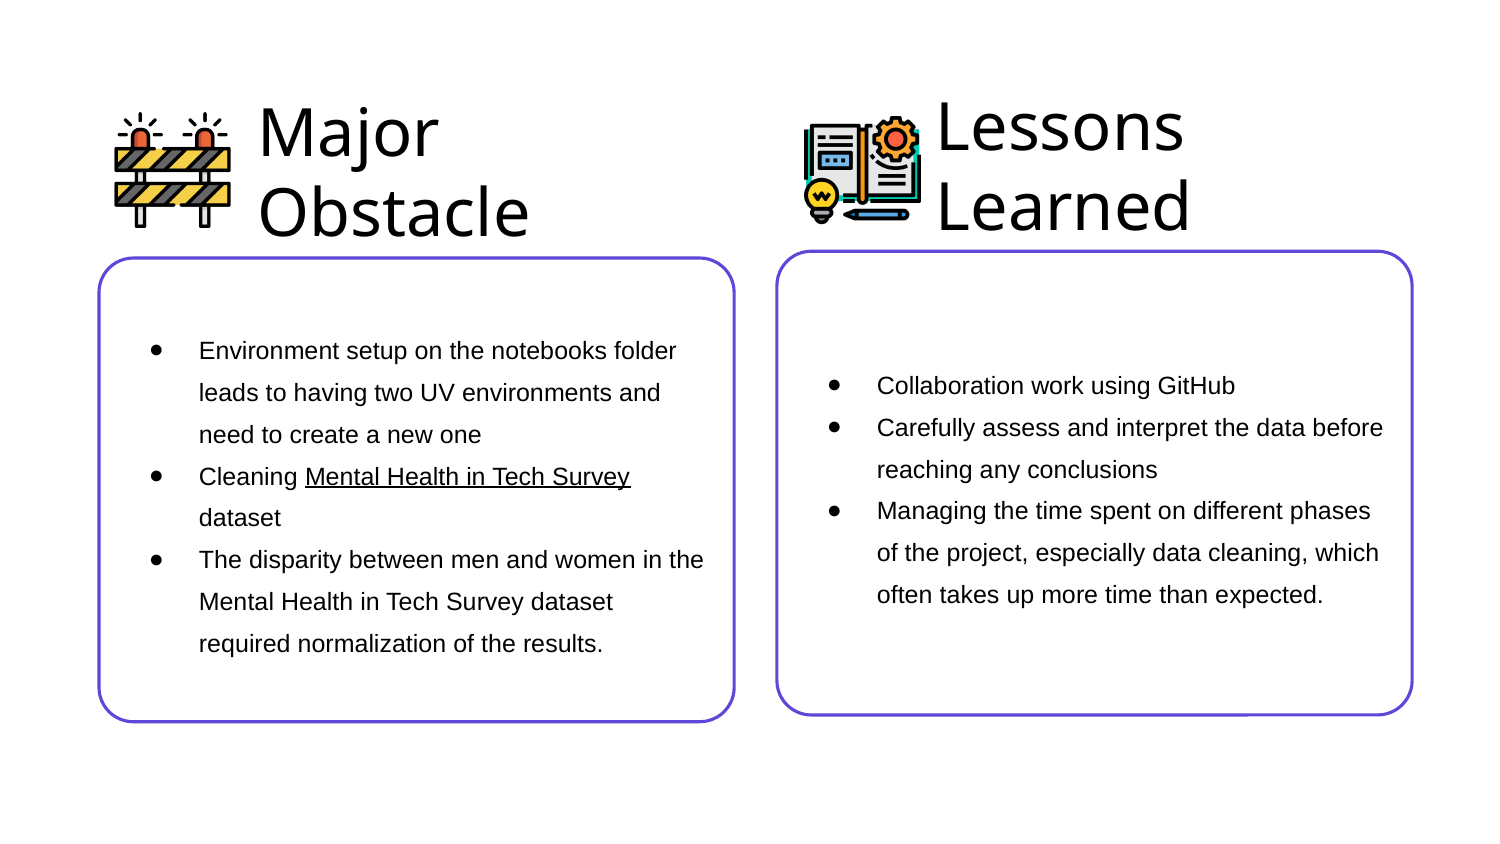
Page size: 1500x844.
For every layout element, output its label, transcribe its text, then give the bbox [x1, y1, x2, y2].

text_box Collaboration work using GitHub Carefully assess and interpret the data before reaching any conclusions Managing the time spent on different phases of the project, especially data cleaning, which often takes up more time than expected. [776, 251, 1413, 715]
title Lessons Learned [921, 136, 1397, 191]
picture [114, 112, 231, 228]
picture [804, 112, 921, 228]
text_box Environment setup on the notebooks folder leads to having two UV environments and need to create a new one Cleaning Mental Health in Tech Survey dataset The disparity between men and women in the Mental Health in Tech Survey dataset required normalization of the results. [98, 258, 735, 722]
title Major Obstacle [242, 142, 719, 198]
